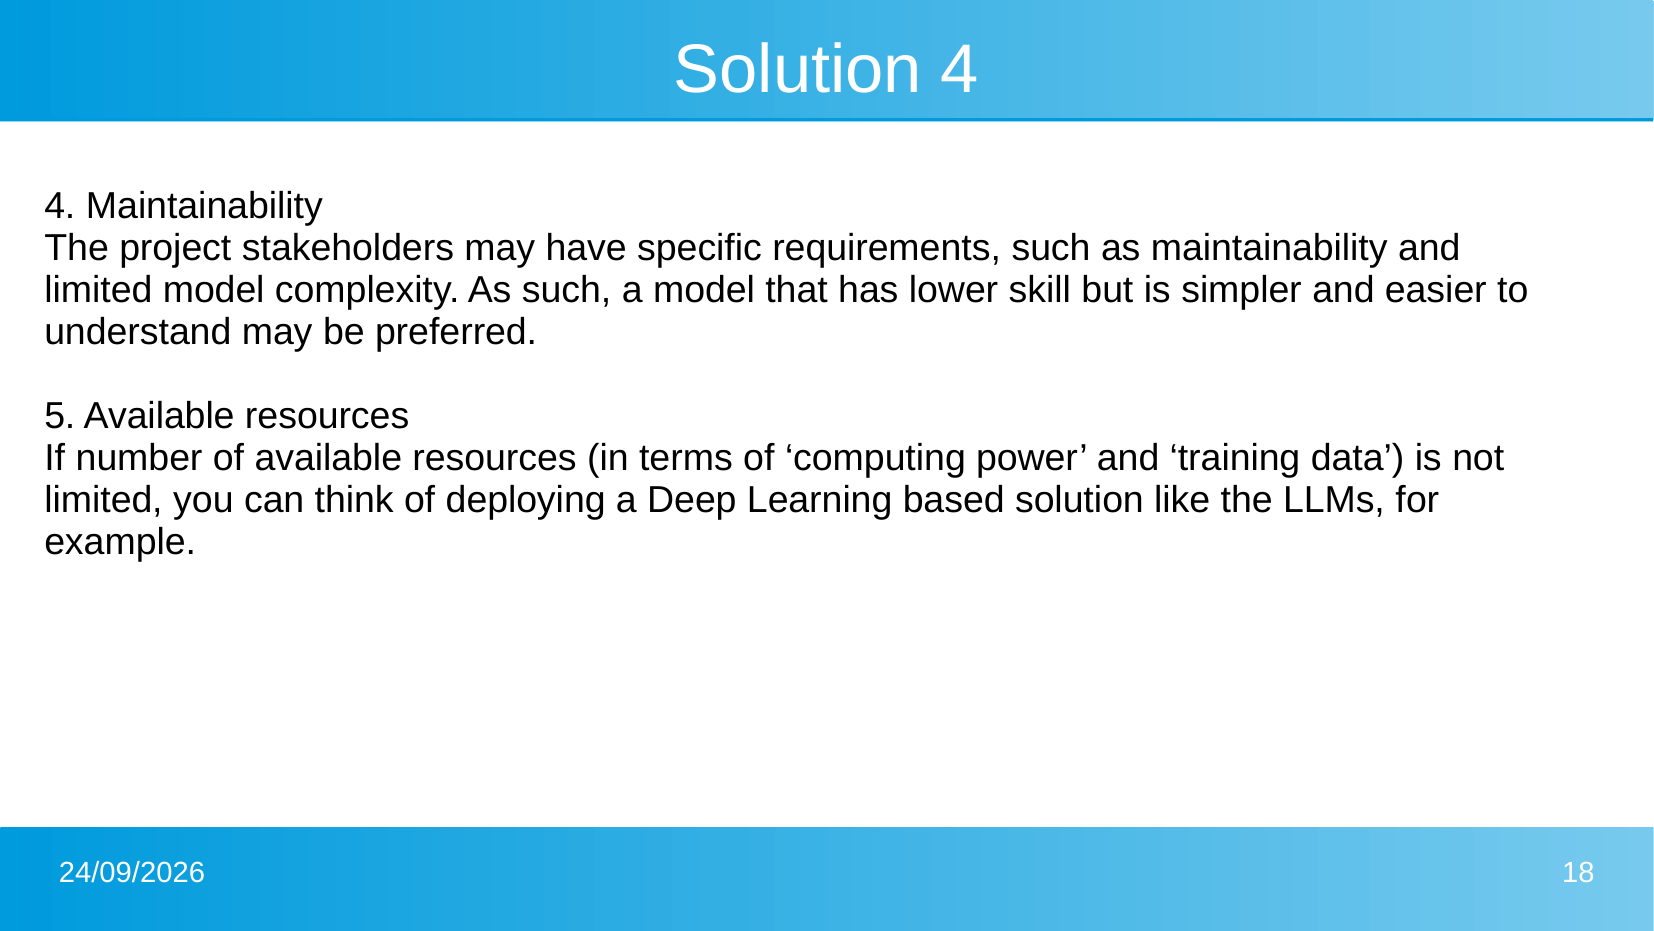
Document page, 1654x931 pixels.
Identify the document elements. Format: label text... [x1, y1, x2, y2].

text_box 4. Maintainability The project stakeholders may have specific requirements, such as maintainability and limited model complexity. As such, a model that has lower skill but is simpler and easier to understand may be preferred. 5. Available resources If number of available resources (in terms of ‘computing power’ and ‘training data’) is not limited, you can think of deploying a Deep Learning based solution like the LLMs, for example. [29, 177, 1565, 570]
title Solution 4 [59, 29, 1595, 108]
